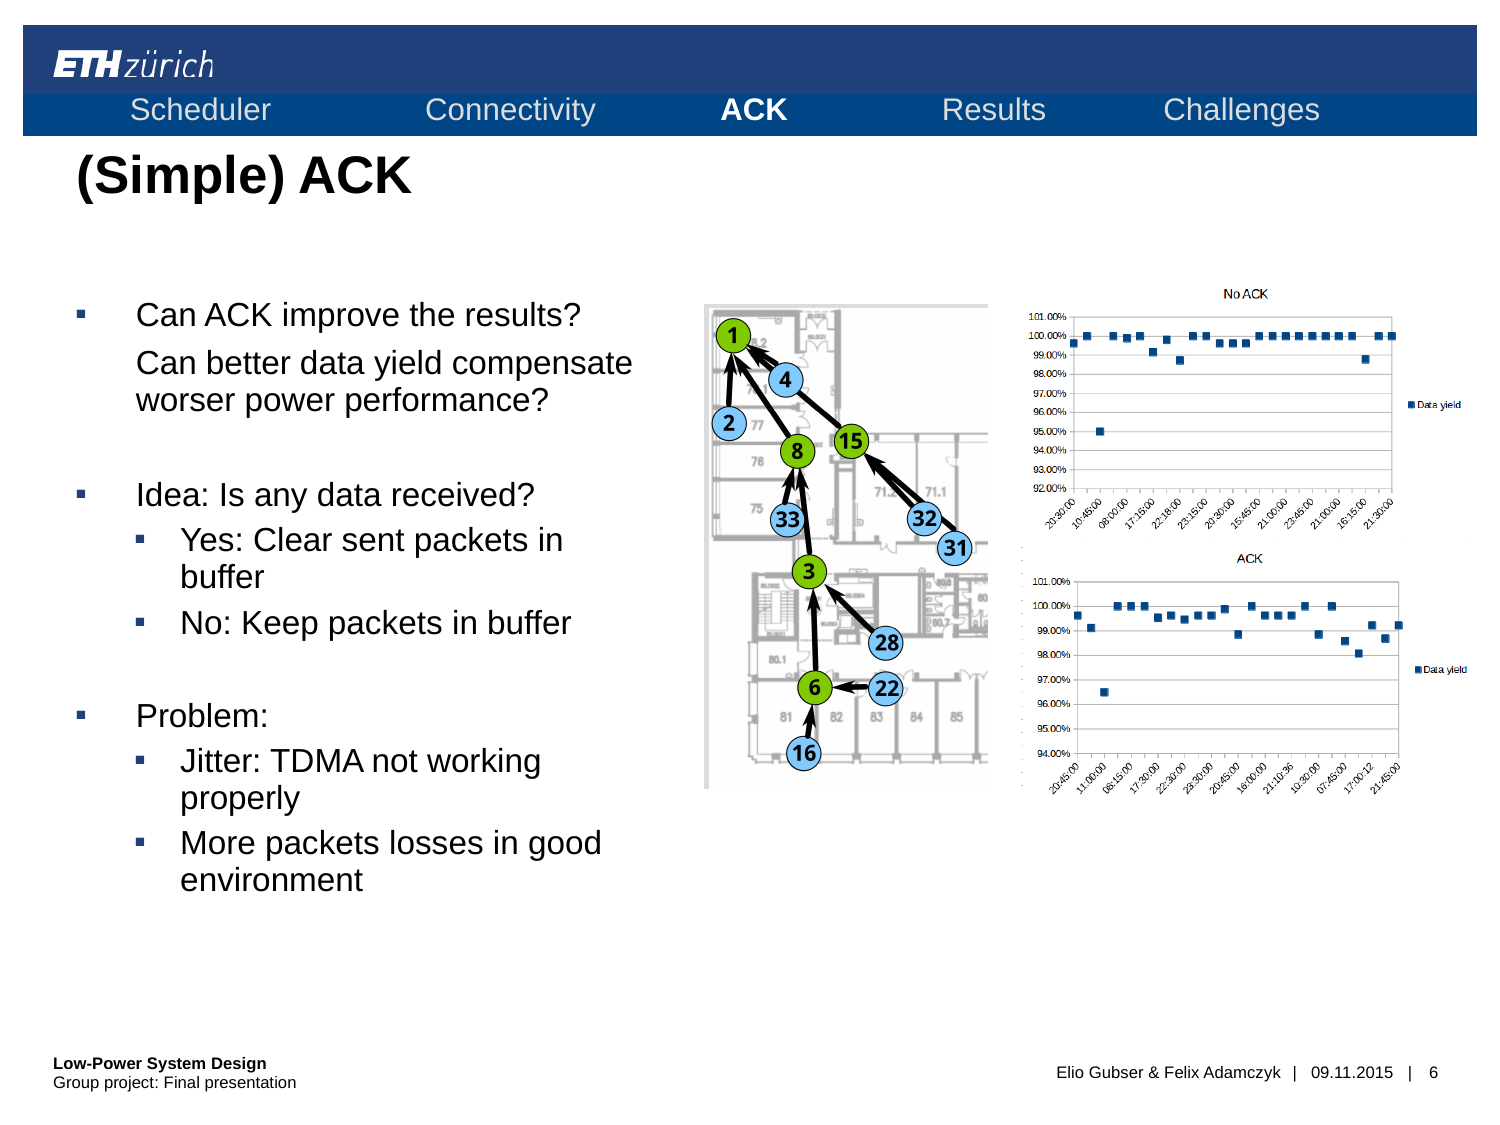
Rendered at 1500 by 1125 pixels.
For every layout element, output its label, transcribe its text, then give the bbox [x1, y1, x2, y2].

picture [1021, 281, 1469, 799]
text_box Scheduler Connectivity ACK Results Challenges [41, 84, 1447, 136]
picture [704, 304, 988, 789]
title (Simple) ACK [53, 137, 1477, 297]
list Can ACK improve the results? Can better data yield compensate worser power performance? Idea: Is any data received? Yes: Clear sent packets in buffer No: Keep packets in buffer Problem: Jitter: TDMA not working properly More packets losses in good environment [53, 296, 682, 1028]
